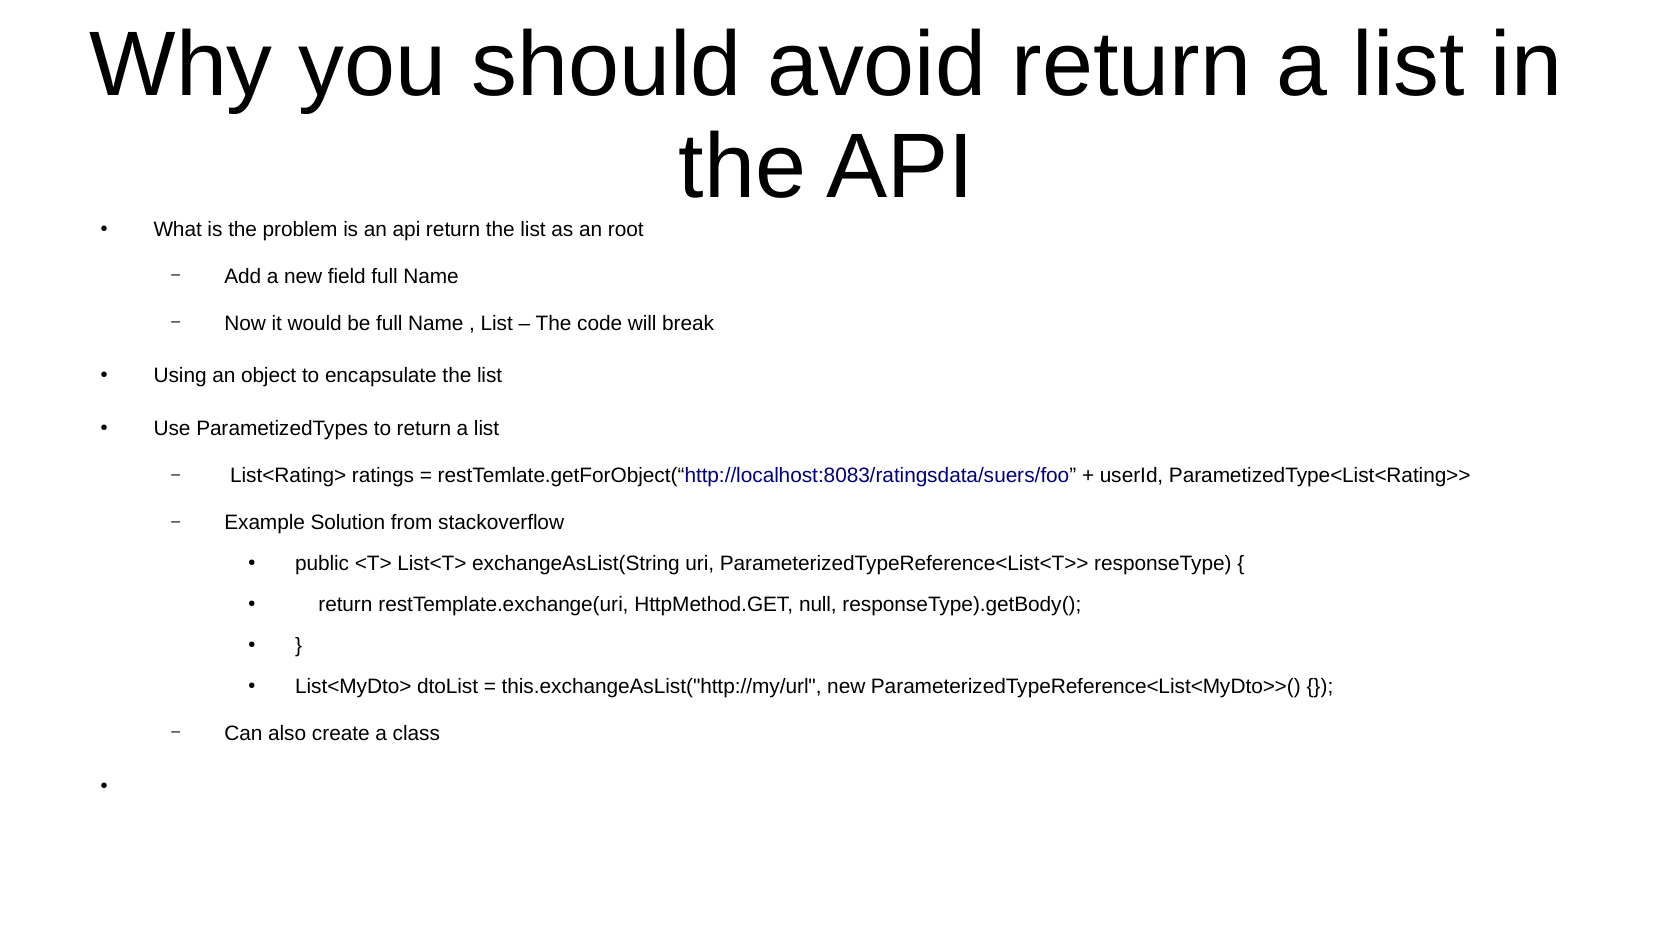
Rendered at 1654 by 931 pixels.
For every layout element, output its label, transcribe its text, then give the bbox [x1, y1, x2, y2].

list What is the problem is an api return the list as an root Add a new field full Name Now it would be full Name , List – The code will break Using an object to encapsulate the list Use ParametizedTypes to return a list List<Rating> ratings = restTemlate.getForObject(“http://localhost:8083/ratingsdata/suers/foo” + userId, ParametizedType<List<Rating>> Example Solution from stackoverflow public <T> List<T> exchangeAsList(String uri, ParameterizedTypeReference<List<T>> responseType) { return restTemplate.exchange(uri, HttpMethod.GET, null, responseType).getBody(); } List<MyDto> dtoList = this.exchangeAsList("http://my/url", new ParameterizedTypeReference<List<MyDto>>() {}); Can also create a class [82, 217, 1571, 758]
title Why you should avoid return a list in the API [82, 12, 1571, 217]
